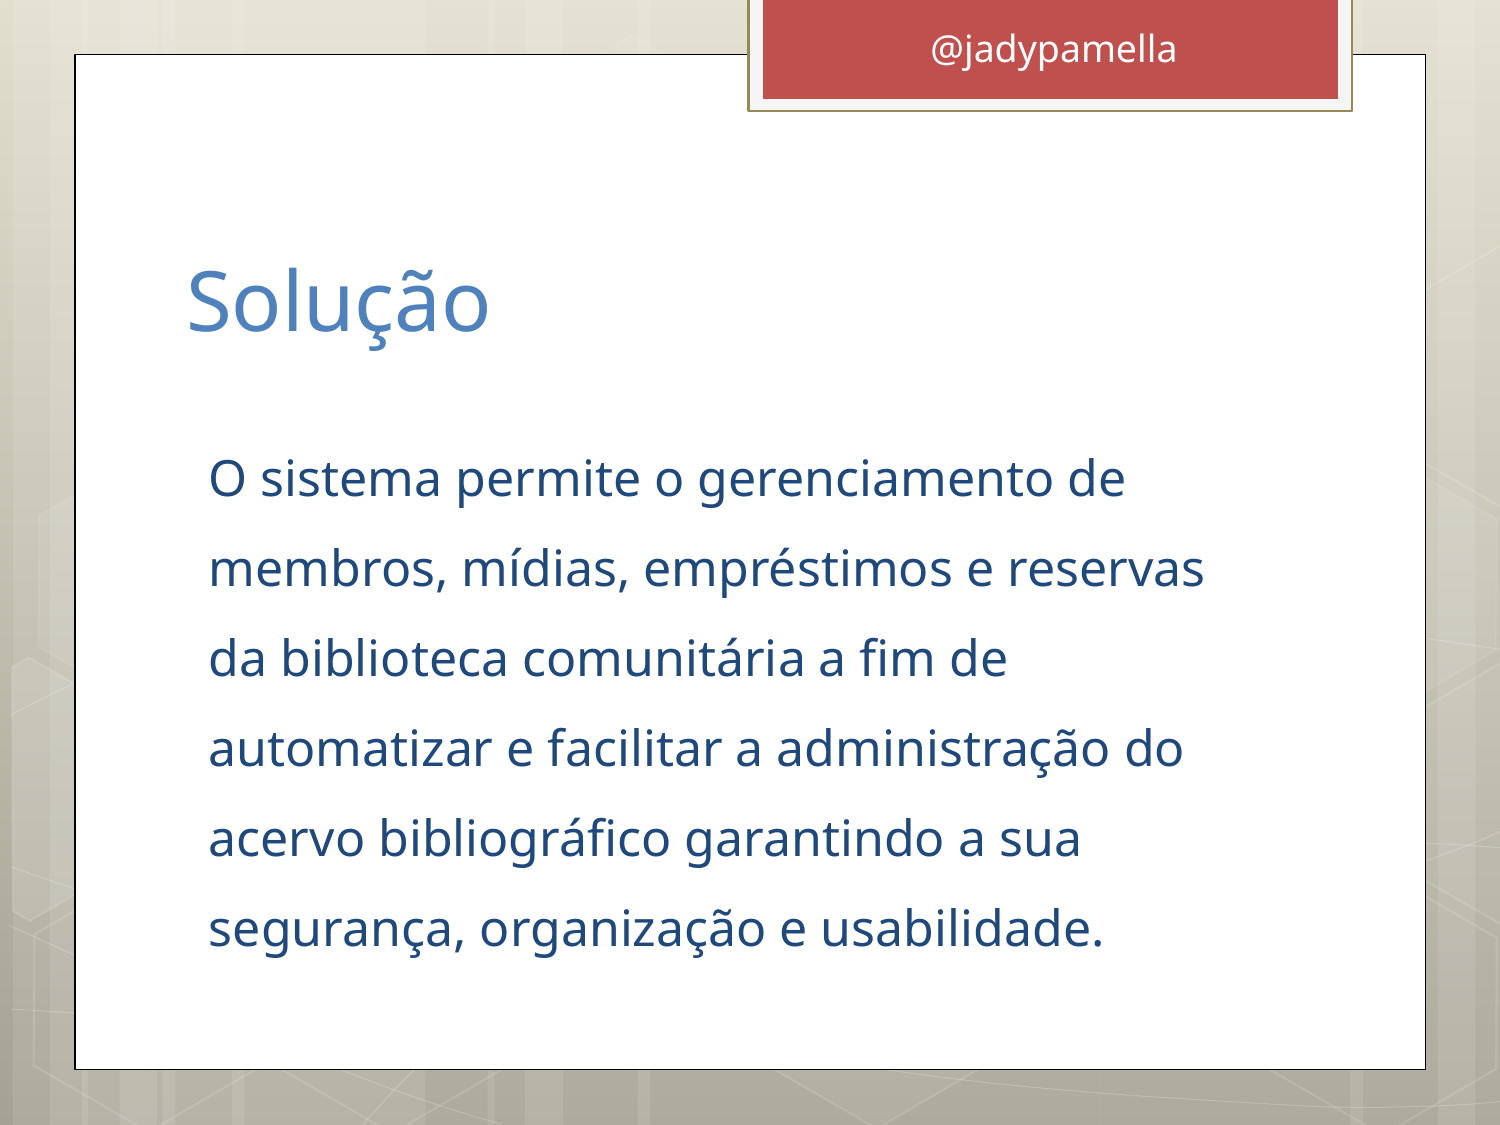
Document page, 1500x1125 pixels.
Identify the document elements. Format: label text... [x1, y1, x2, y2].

title Solução [171, 168, 1324, 357]
text_box @jadypamella [915, 17, 1211, 79]
list O sistema permite o gerenciamento de membros, mídias, empréstimos e reservas da biblioteca comunitária a fim de automatizar e facilitar a administração do acervo bibliográfico garantindo a sua segurança, organização e usabilidade. [171, 408, 1283, 988]
